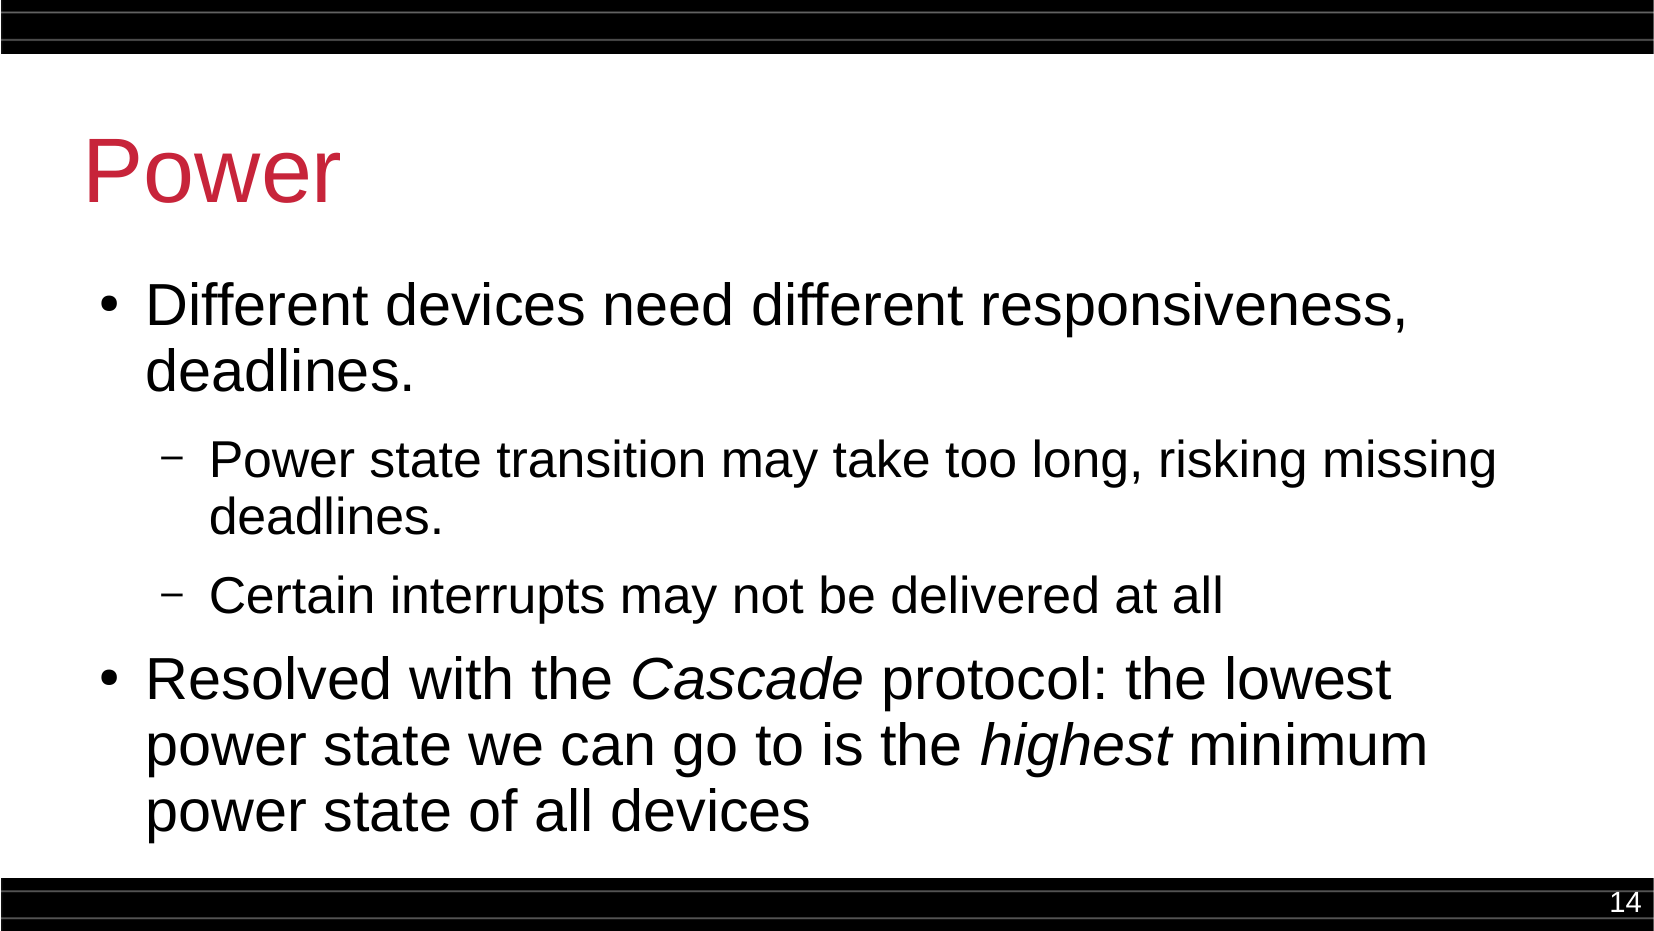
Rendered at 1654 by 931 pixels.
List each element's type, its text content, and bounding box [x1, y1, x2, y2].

picture [1, 0, 1654, 54]
title Power [82, 92, 1571, 249]
list Different devices need different responsiveness, deadlines. Power state transition may take too long, risking missing deadlines. Certain interrupts may not be delivered at all Resolved with the Cascade protocol: the lowest power state we can go to is the highest minimum power state of all devices [82, 271, 1571, 851]
picture [1, 878, 1654, 931]
